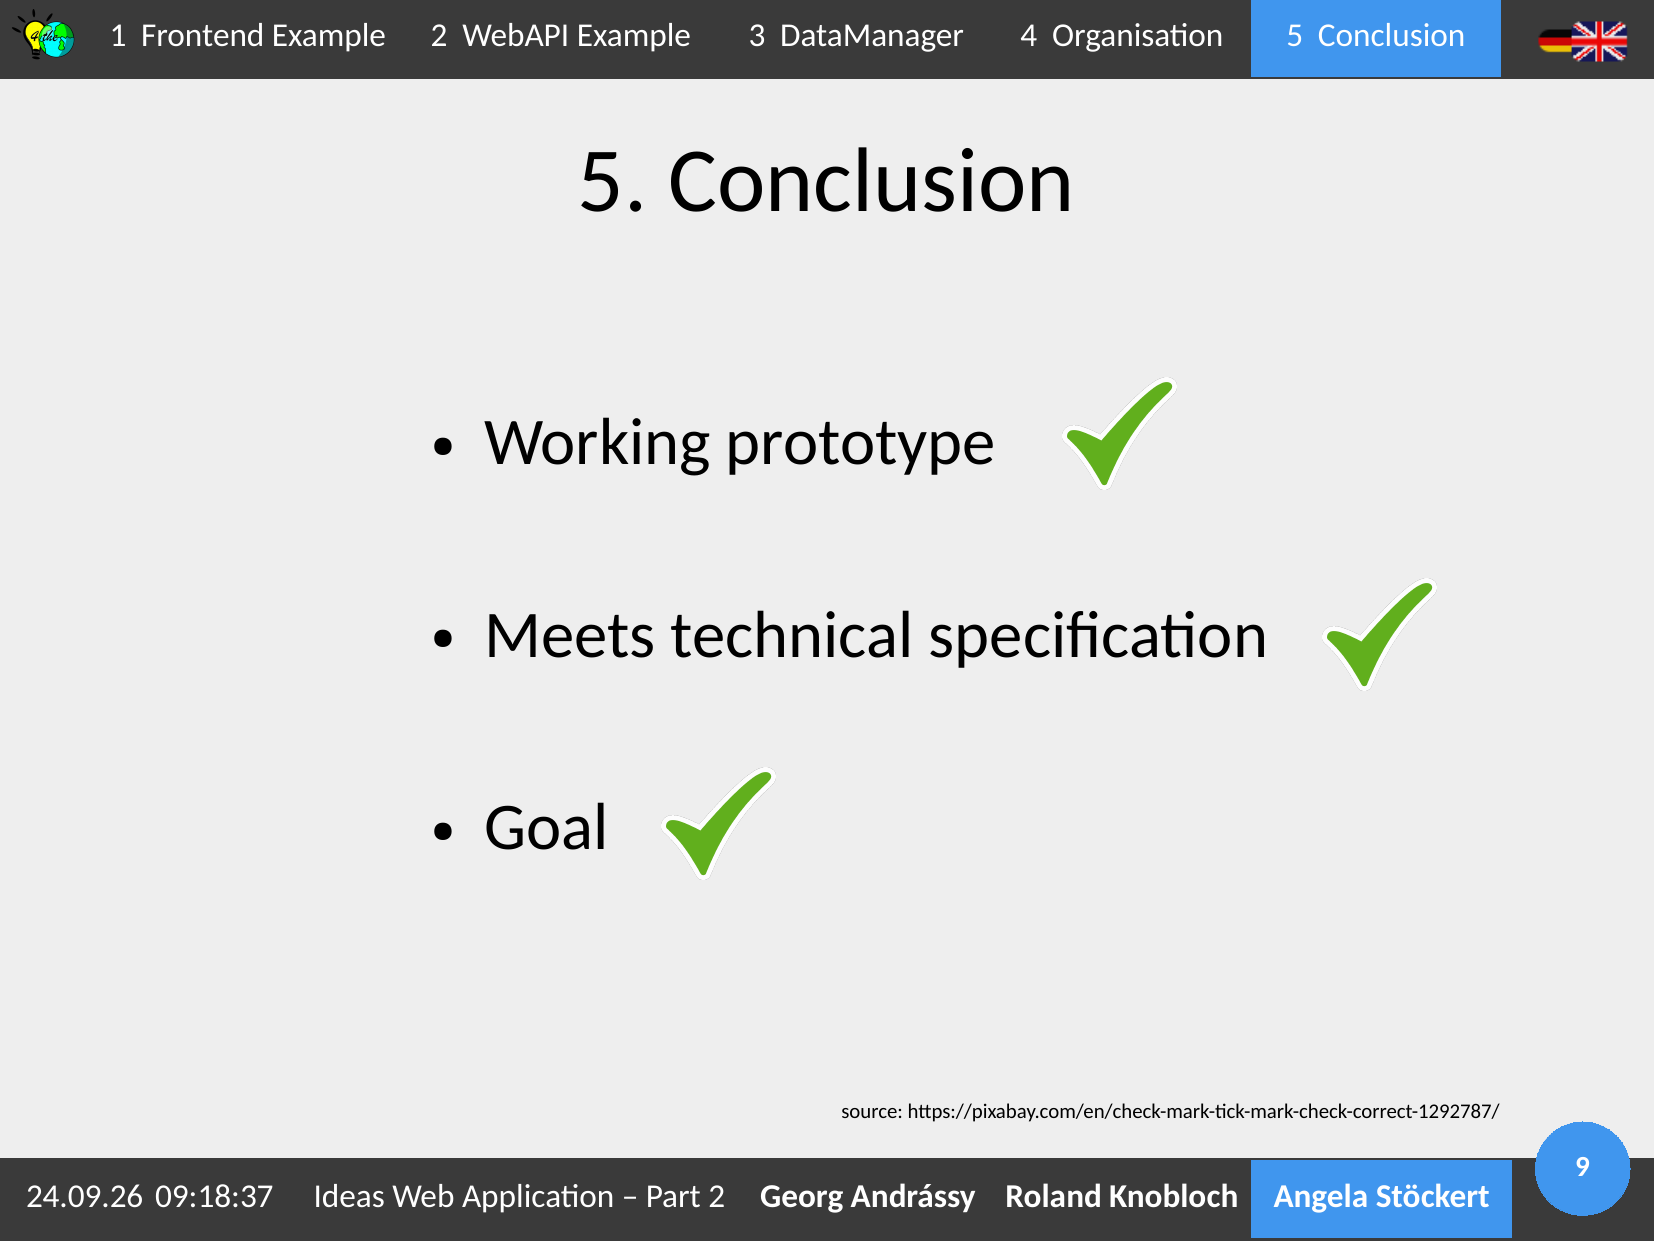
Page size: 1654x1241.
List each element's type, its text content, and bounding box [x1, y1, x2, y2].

text_box 5 Conclusion [1251, 0, 1501, 77]
text_box Georg Andrássy [744, 1160, 992, 1238]
picture [1536, 18, 1629, 64]
text_box source: https://pixabay.com/en/check-mark-tick-mark-check-correct-1292787/ [826, 1095, 1654, 1135]
picture [661, 767, 776, 880]
text_box 1 Frontend Example [94, 0, 401, 77]
text_box 4 Organisation [992, 0, 1251, 77]
text_box 3 DataManager [720, 0, 992, 77]
text_box Ideas Web Application – Part 2 [307, 1160, 733, 1238]
title 5. Conclusion [82, 106, 1571, 272]
list Working prototype Meets technical specification Goal [413, 414, 1276, 934]
picture [2, 0, 83, 79]
text_box Angela Stöckert [1251, 1160, 1512, 1238]
text_box Roland Knobloch [992, 1160, 1251, 1238]
picture [1062, 377, 1177, 490]
text_box 2 WebAPI Example [401, 0, 720, 77]
picture [1322, 578, 1437, 691]
